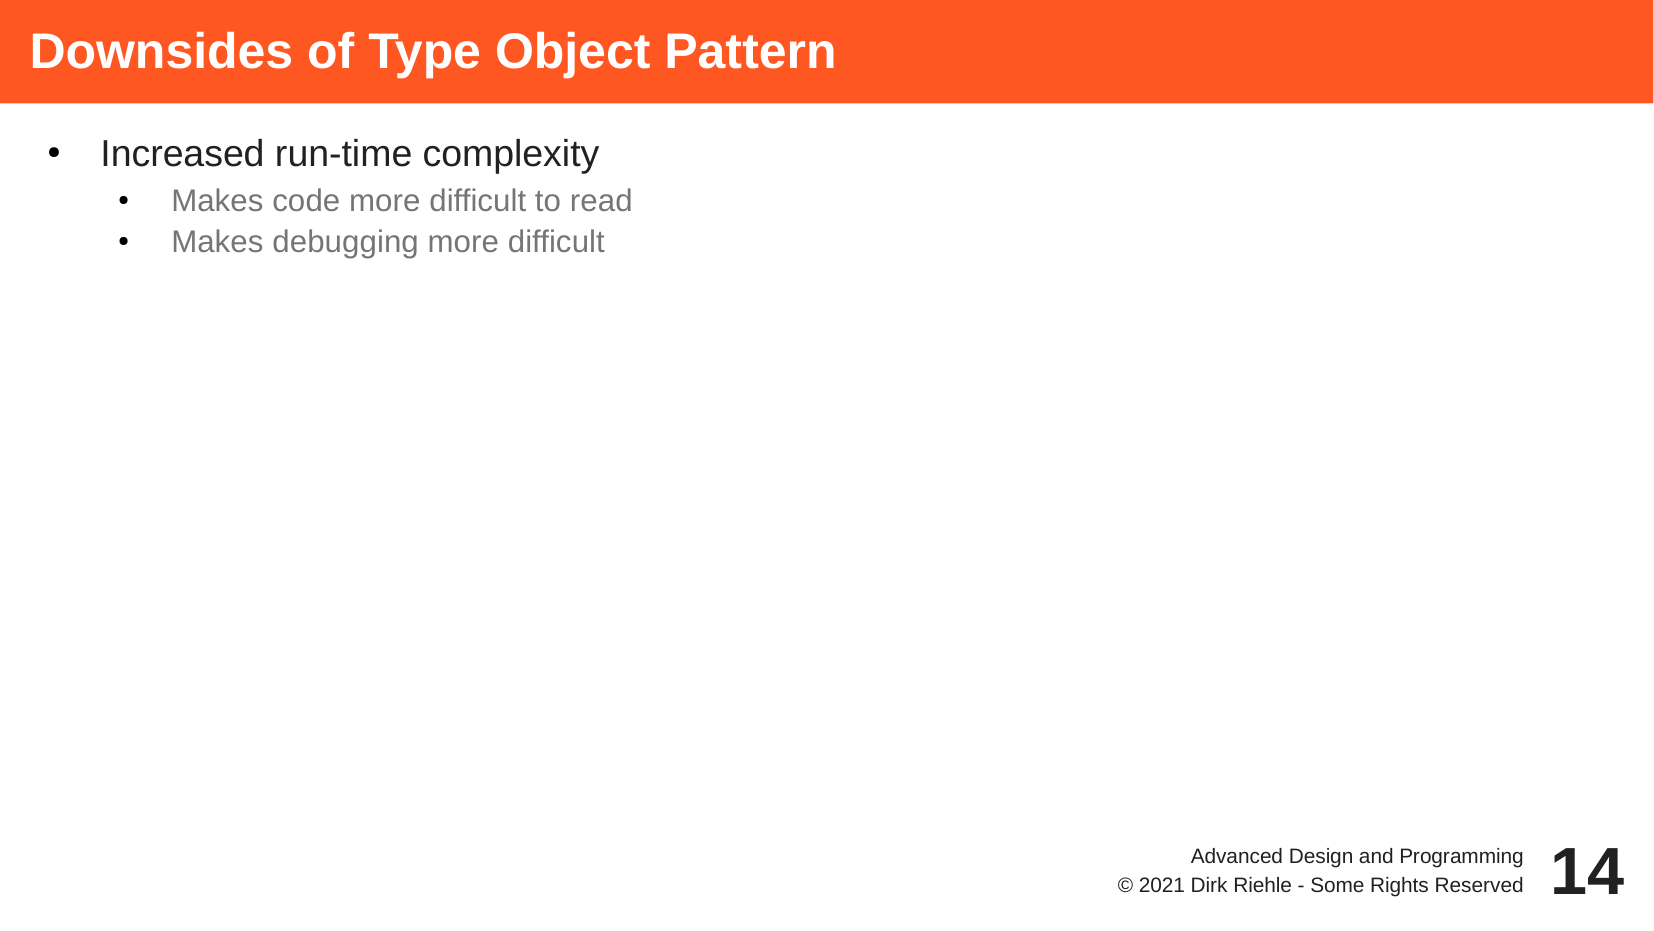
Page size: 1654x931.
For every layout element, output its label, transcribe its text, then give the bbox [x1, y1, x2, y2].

title Downsides of Type Object Pattern [0, 0, 1654, 104]
list Increased run-time complexity Makes code more difficult to read Makes debugging more difficult [29, 132, 1625, 813]
